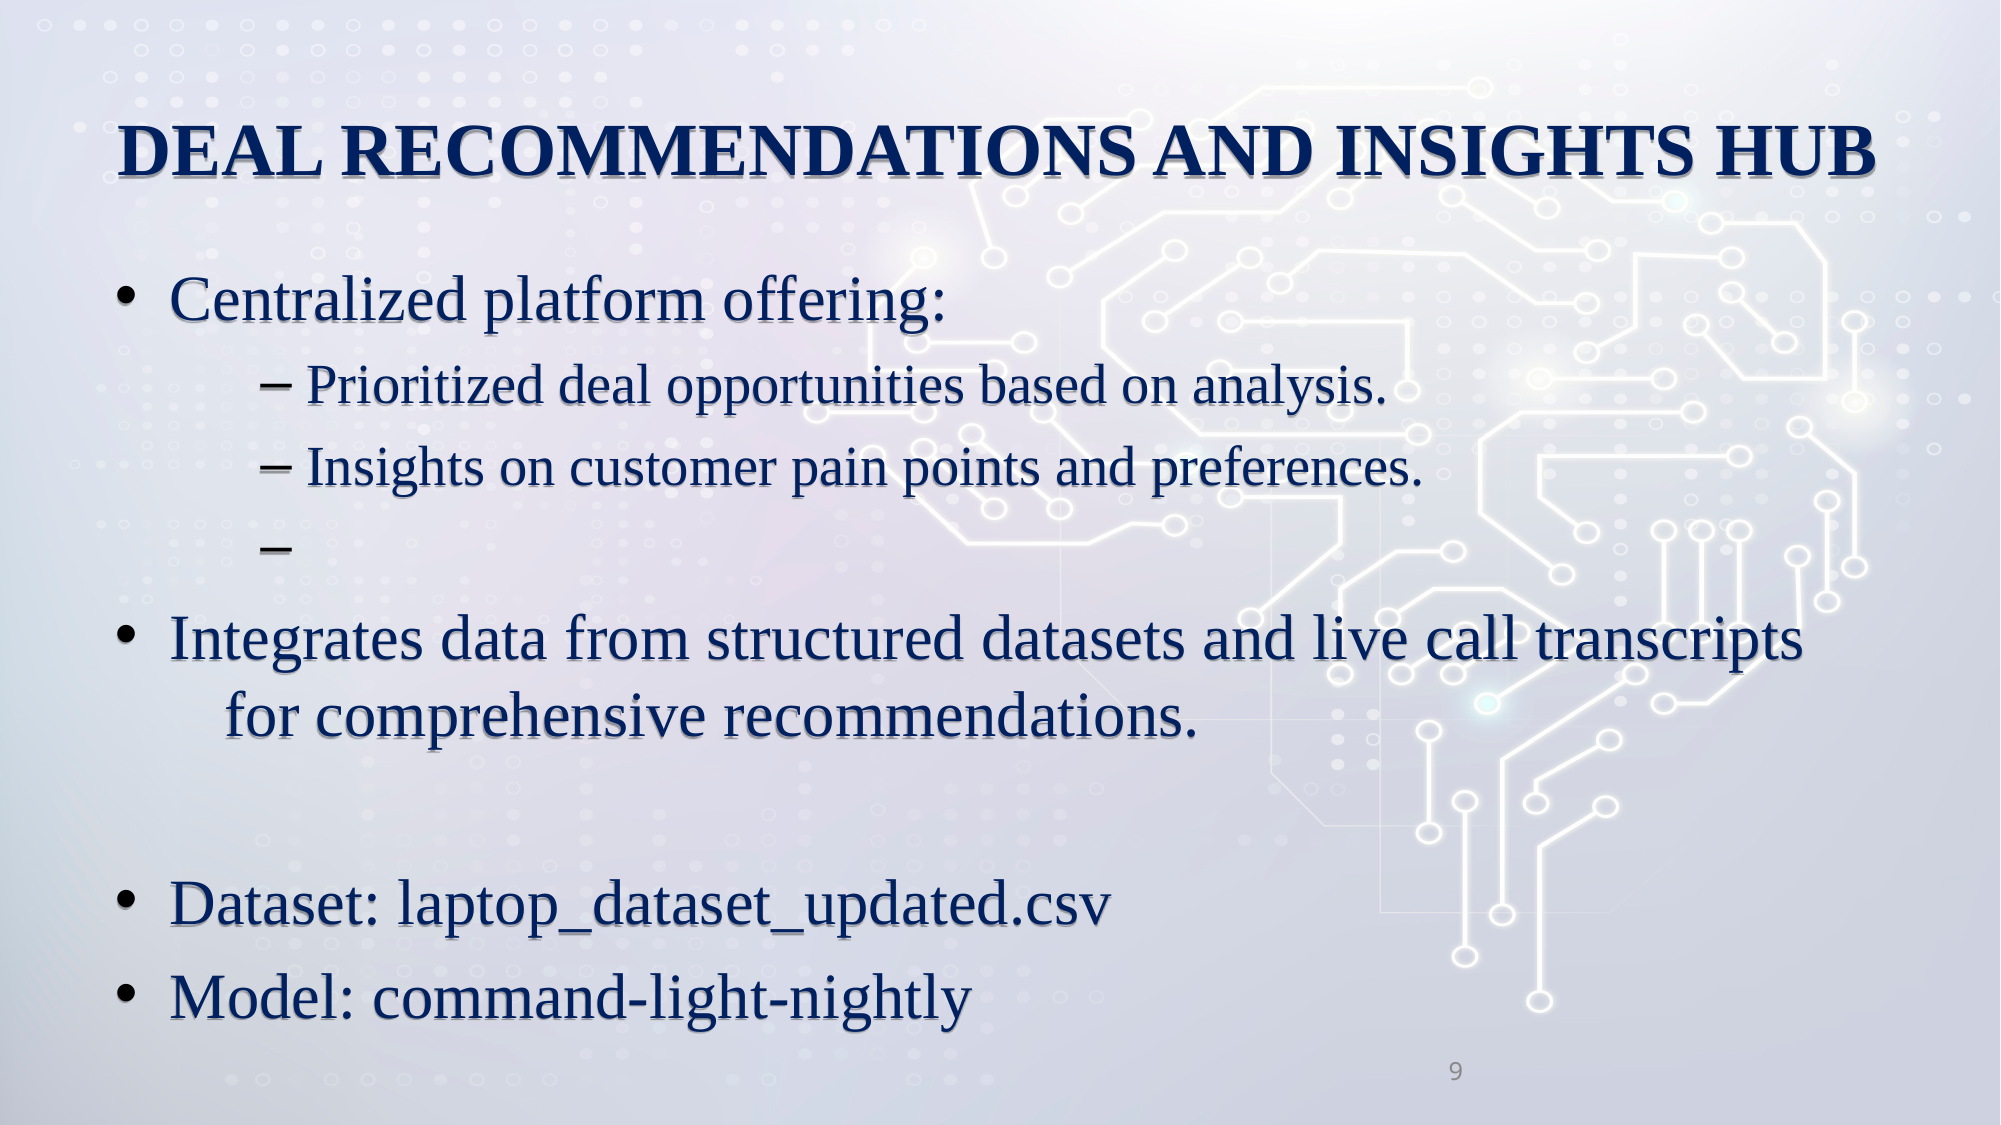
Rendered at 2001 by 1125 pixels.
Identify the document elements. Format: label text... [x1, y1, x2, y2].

slide_number 9 [1433, 1042, 1900, 1103]
title DEAL RECOMMENDATIONS AND INSIGHTS HUB [72, 93, 1924, 281]
list Centralized platform offering: Prioritized deal opportunities based on analysis. Insights on customer pain points and preferences. Integrates data from structured datasets and live call transcripts for comprehensive recommendations. Dataset: laptop_dataset_updated.csv Model: command-light-nightly [99, 247, 1899, 1042]
